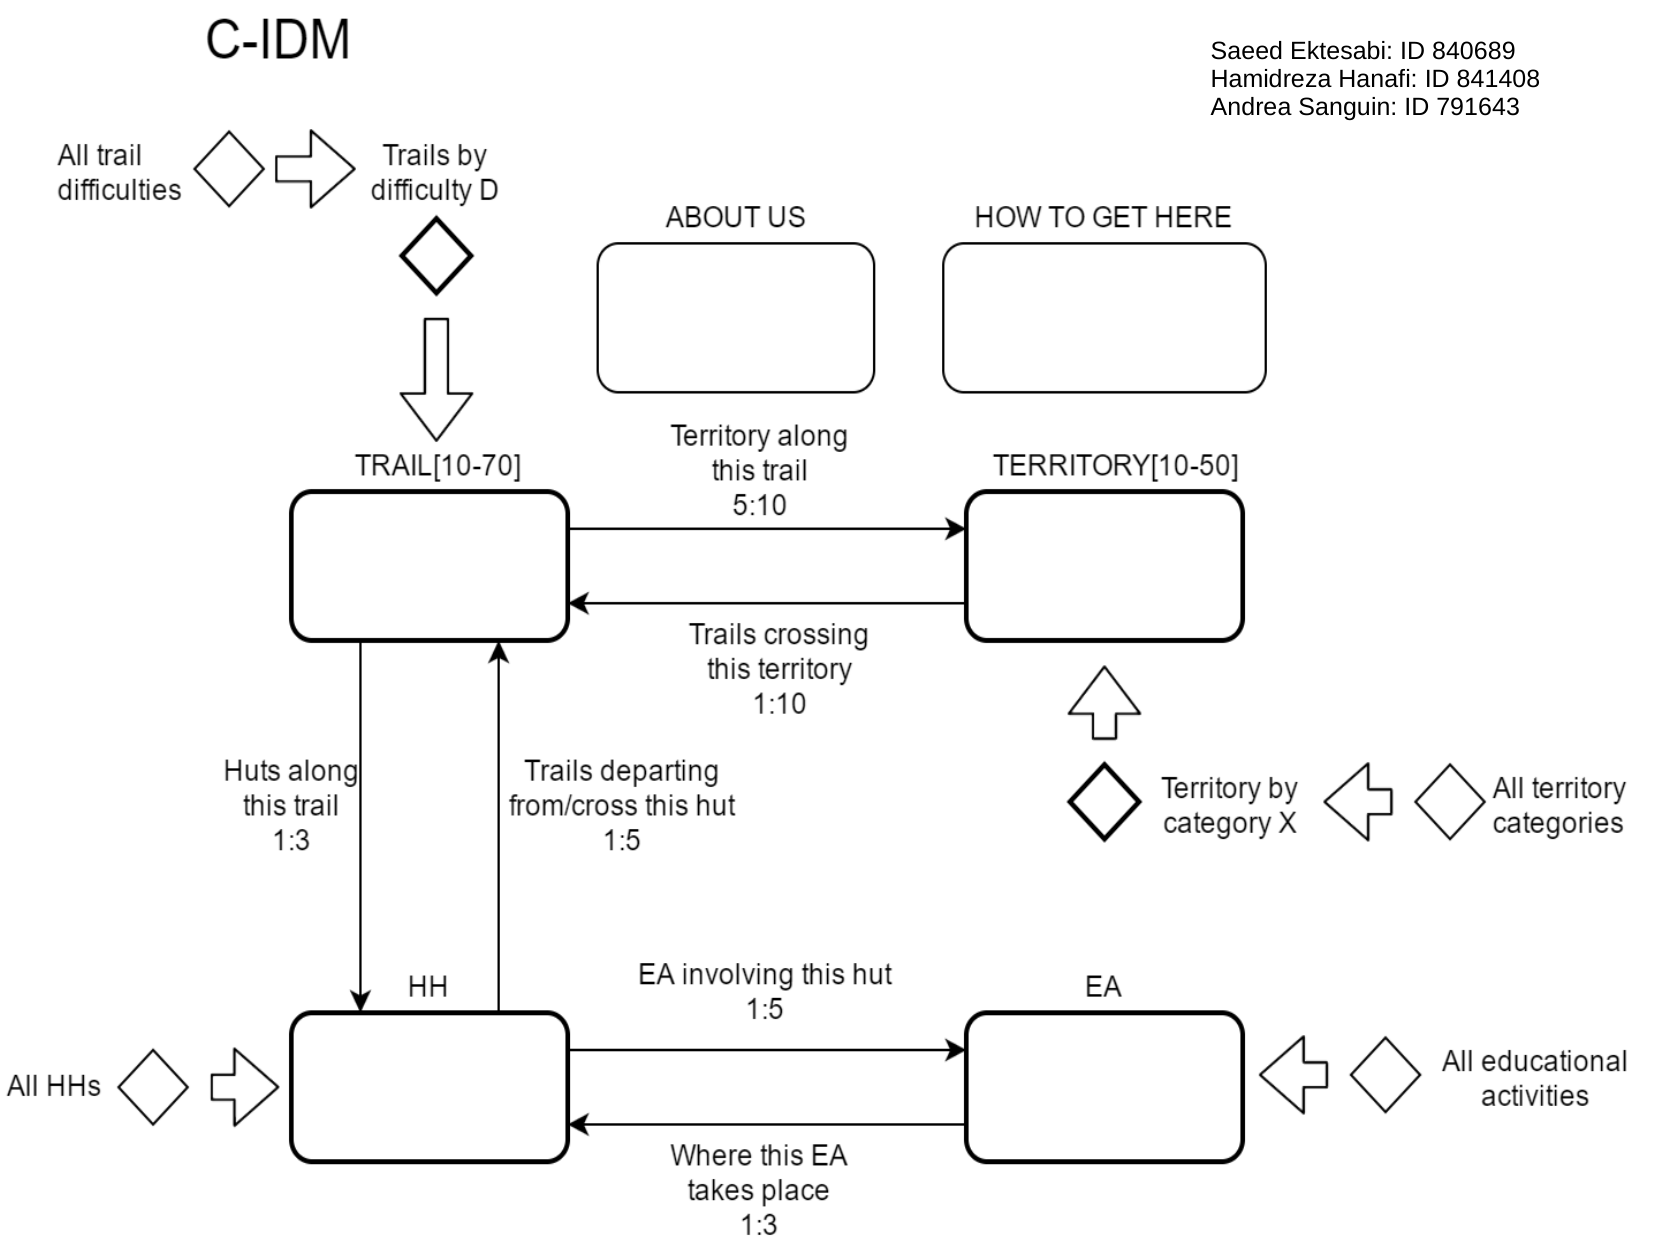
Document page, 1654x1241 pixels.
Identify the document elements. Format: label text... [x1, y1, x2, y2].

picture [0, 0, 1654, 1240]
text_box Saeed Ektesabi: ID 840689 Hamidreza Hanafi: ID 841408 Andrea Sanguin: ID 791643 [1195, 29, 1557, 129]
